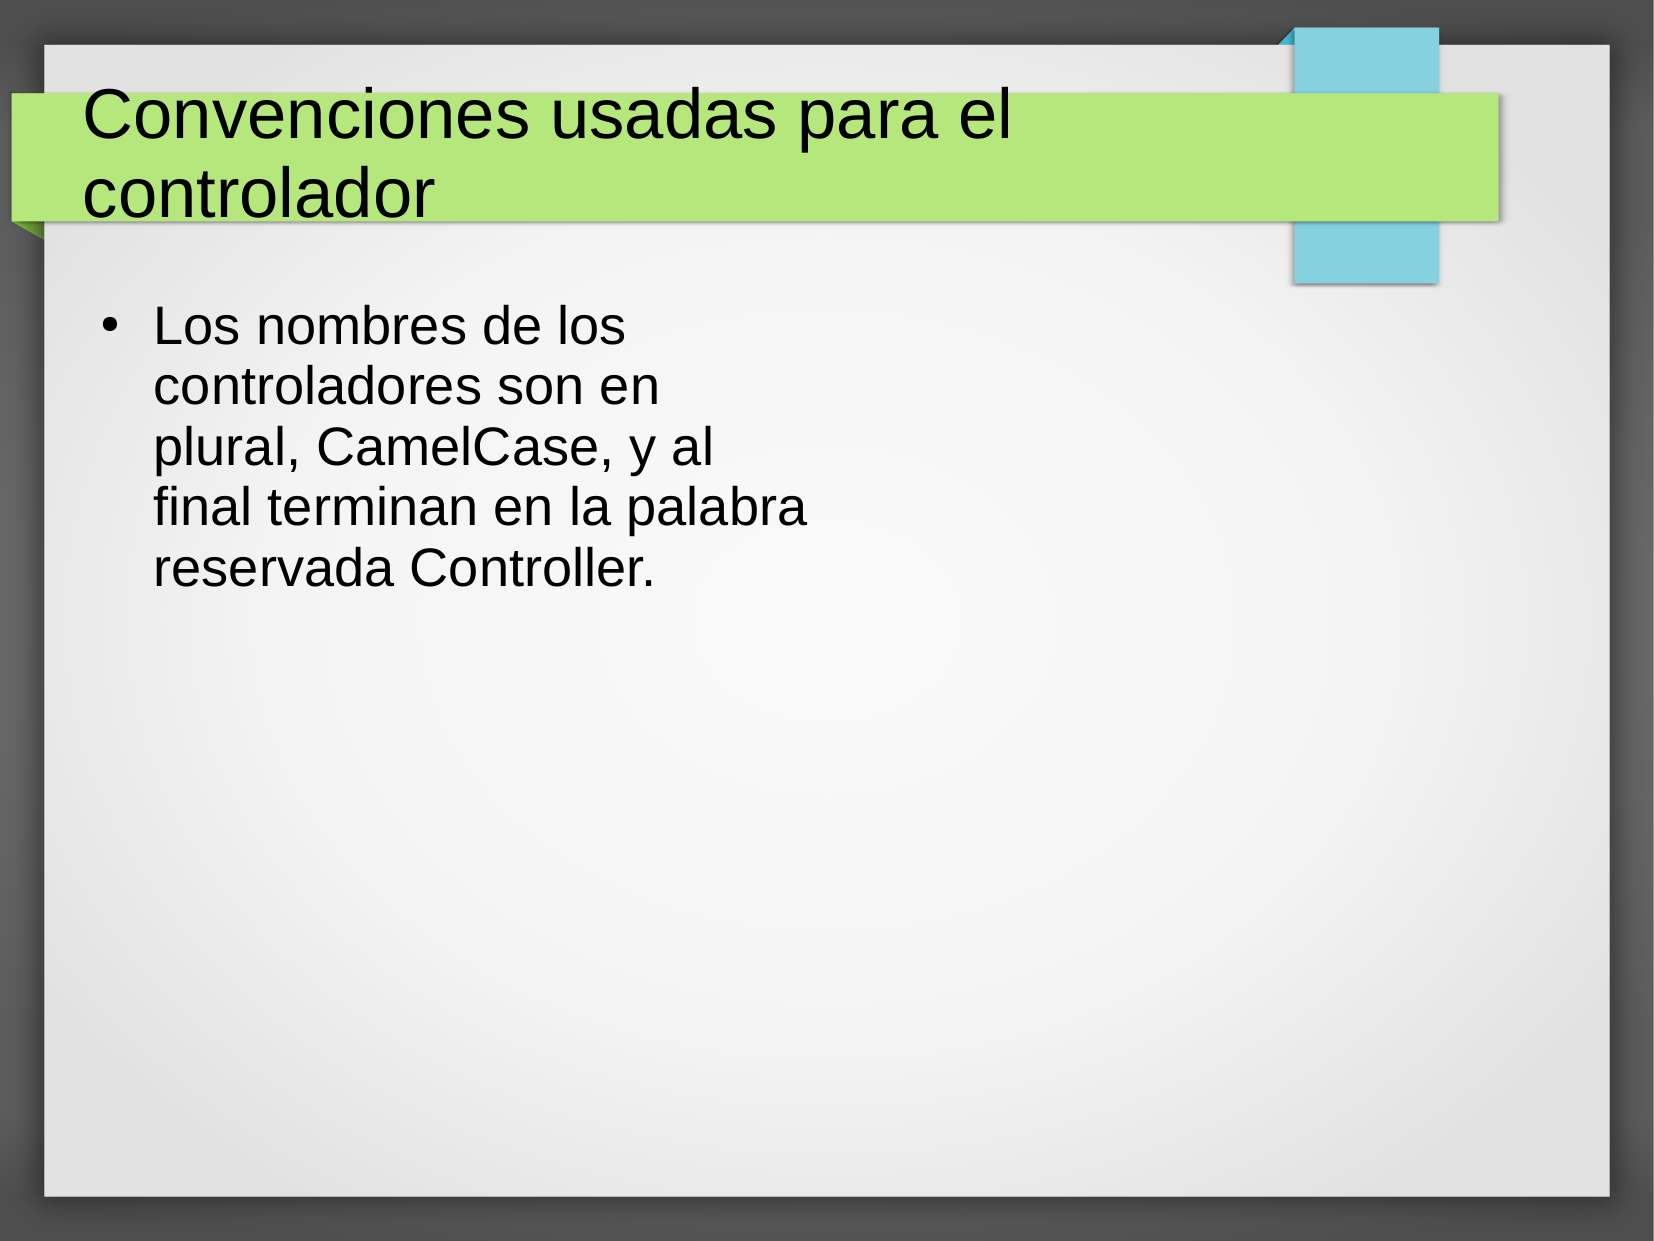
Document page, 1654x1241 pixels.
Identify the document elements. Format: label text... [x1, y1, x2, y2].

picture [0, 0, 1654, 1241]
list Los nombres de los controladores son en plural, CamelCase, y al final terminan en la palabra reservada Controller. [82, 295, 809, 1015]
title Convenciones usadas para el controlador [82, 74, 1264, 233]
